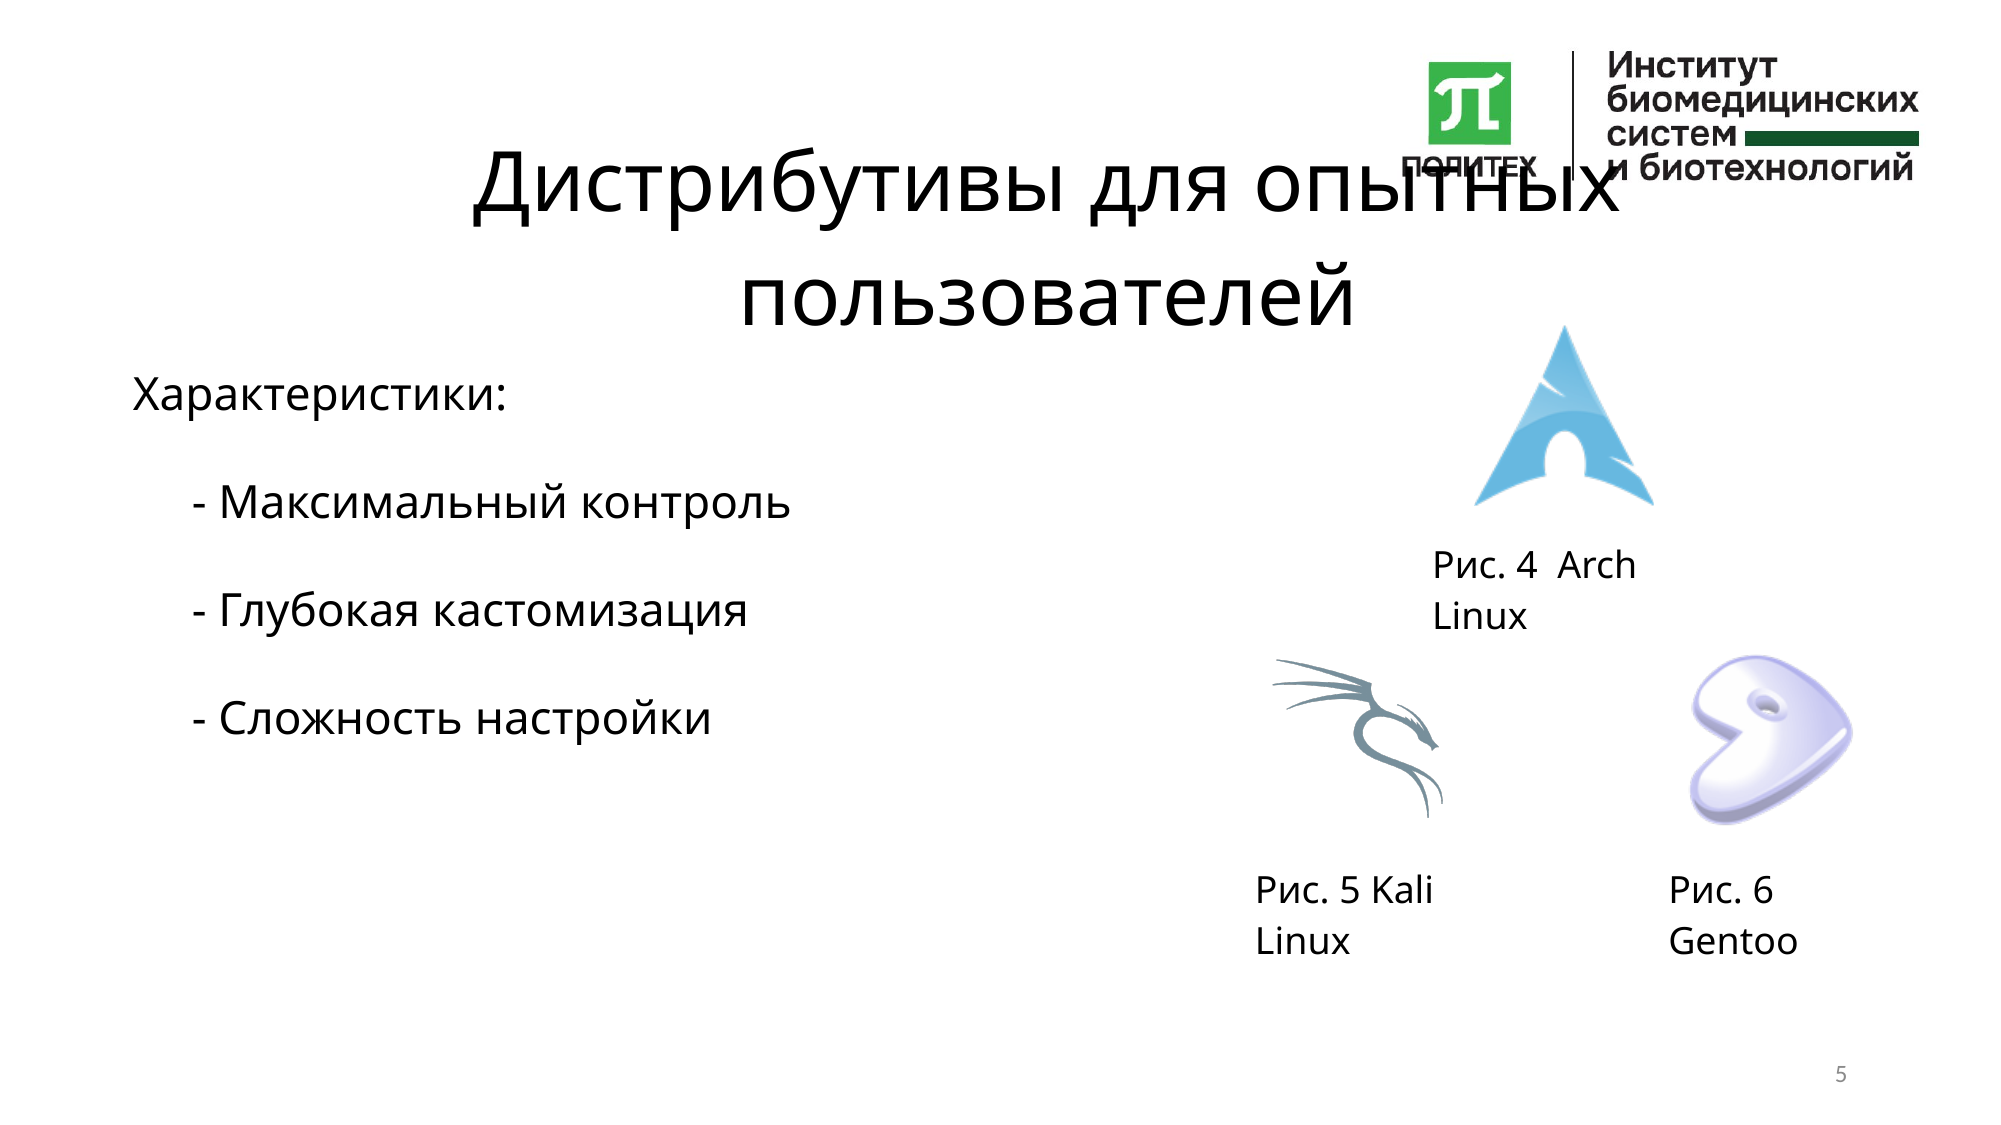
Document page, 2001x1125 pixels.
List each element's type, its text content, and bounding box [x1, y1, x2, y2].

text_box Рис. 5 Kali Linux [1240, 856, 1536, 959]
picture [1474, 355, 1654, 506]
text_box Рис. 4 Arch Linux [1417, 531, 1713, 634]
text_box Дистрибутивы для опытных пользователей [177, 118, 1920, 355]
picture [1361, 29, 1949, 213]
text_box Характеристики: - Максимальный контроль - Глубокая кастомизация - Сложность настройки [118, 354, 1152, 945]
text_box Рис. 6 Gentoo [1653, 856, 1890, 959]
picture [1266, 648, 1447, 827]
picture [1683, 649, 1861, 836]
